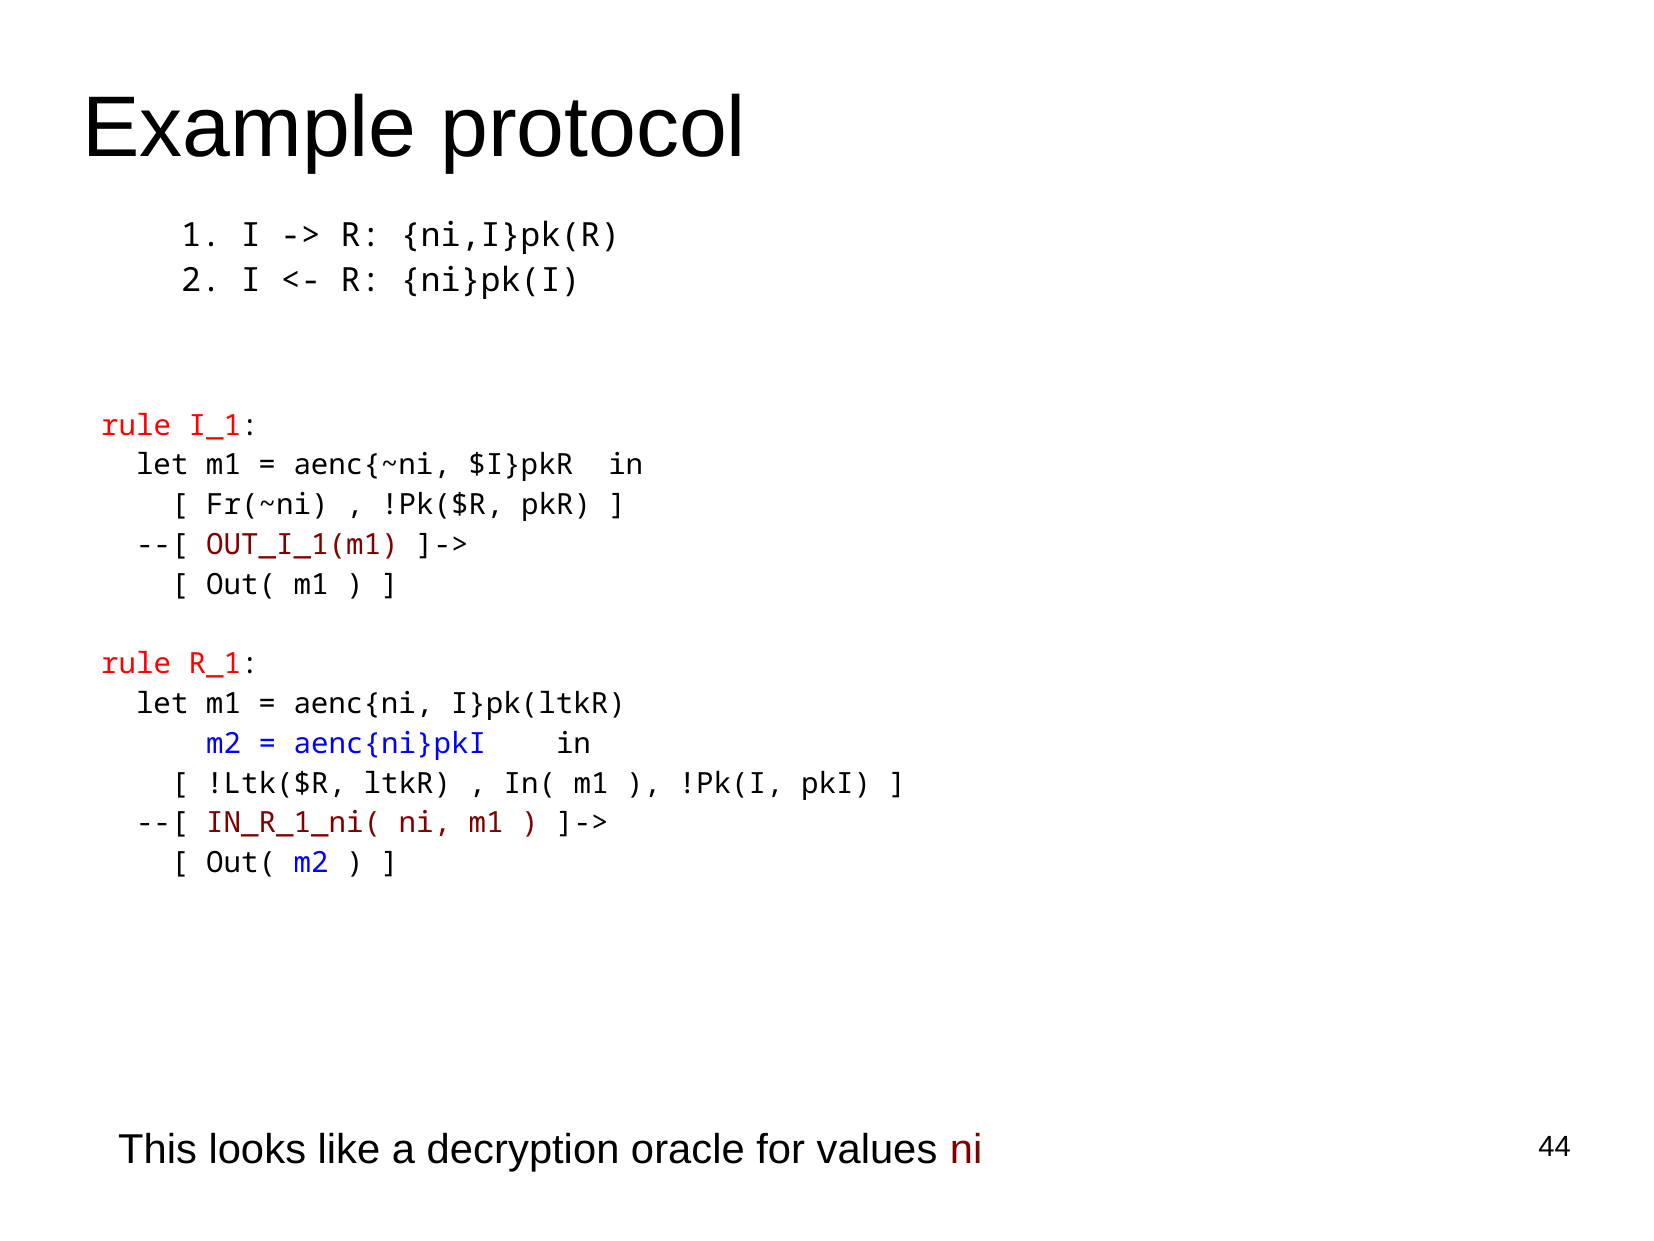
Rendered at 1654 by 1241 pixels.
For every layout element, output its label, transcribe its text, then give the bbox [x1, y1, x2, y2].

text_box 1. I -> R: {ni,I}pk(R) 2. I <- R: {ni}pk(I) [86, 203, 921, 393]
text_box This looks like a decryption oracle for values ni [103, 1118, 1089, 1191]
text_box rule I_1: let m1 = aenc{~ni, $I}pkR in [ Fr(~ni) , !Pk($R, pkR) ] --[ OUT_I_1(m1) ]-> [ Out( m1 ) ] rule R_1: let m1 = aenc{ni, I}pk(ltkR) m2 = aenc{ni}pkI in [ !Ltk($R, ltkR) , In( m1 ), !Pk(I, pkI) ] --[ IN_R_1_ni( ni, m1 ) ]-> [ Out( m2 ) ] [86, 396, 1536, 1130]
title Example protocol [82, 49, 1571, 204]
